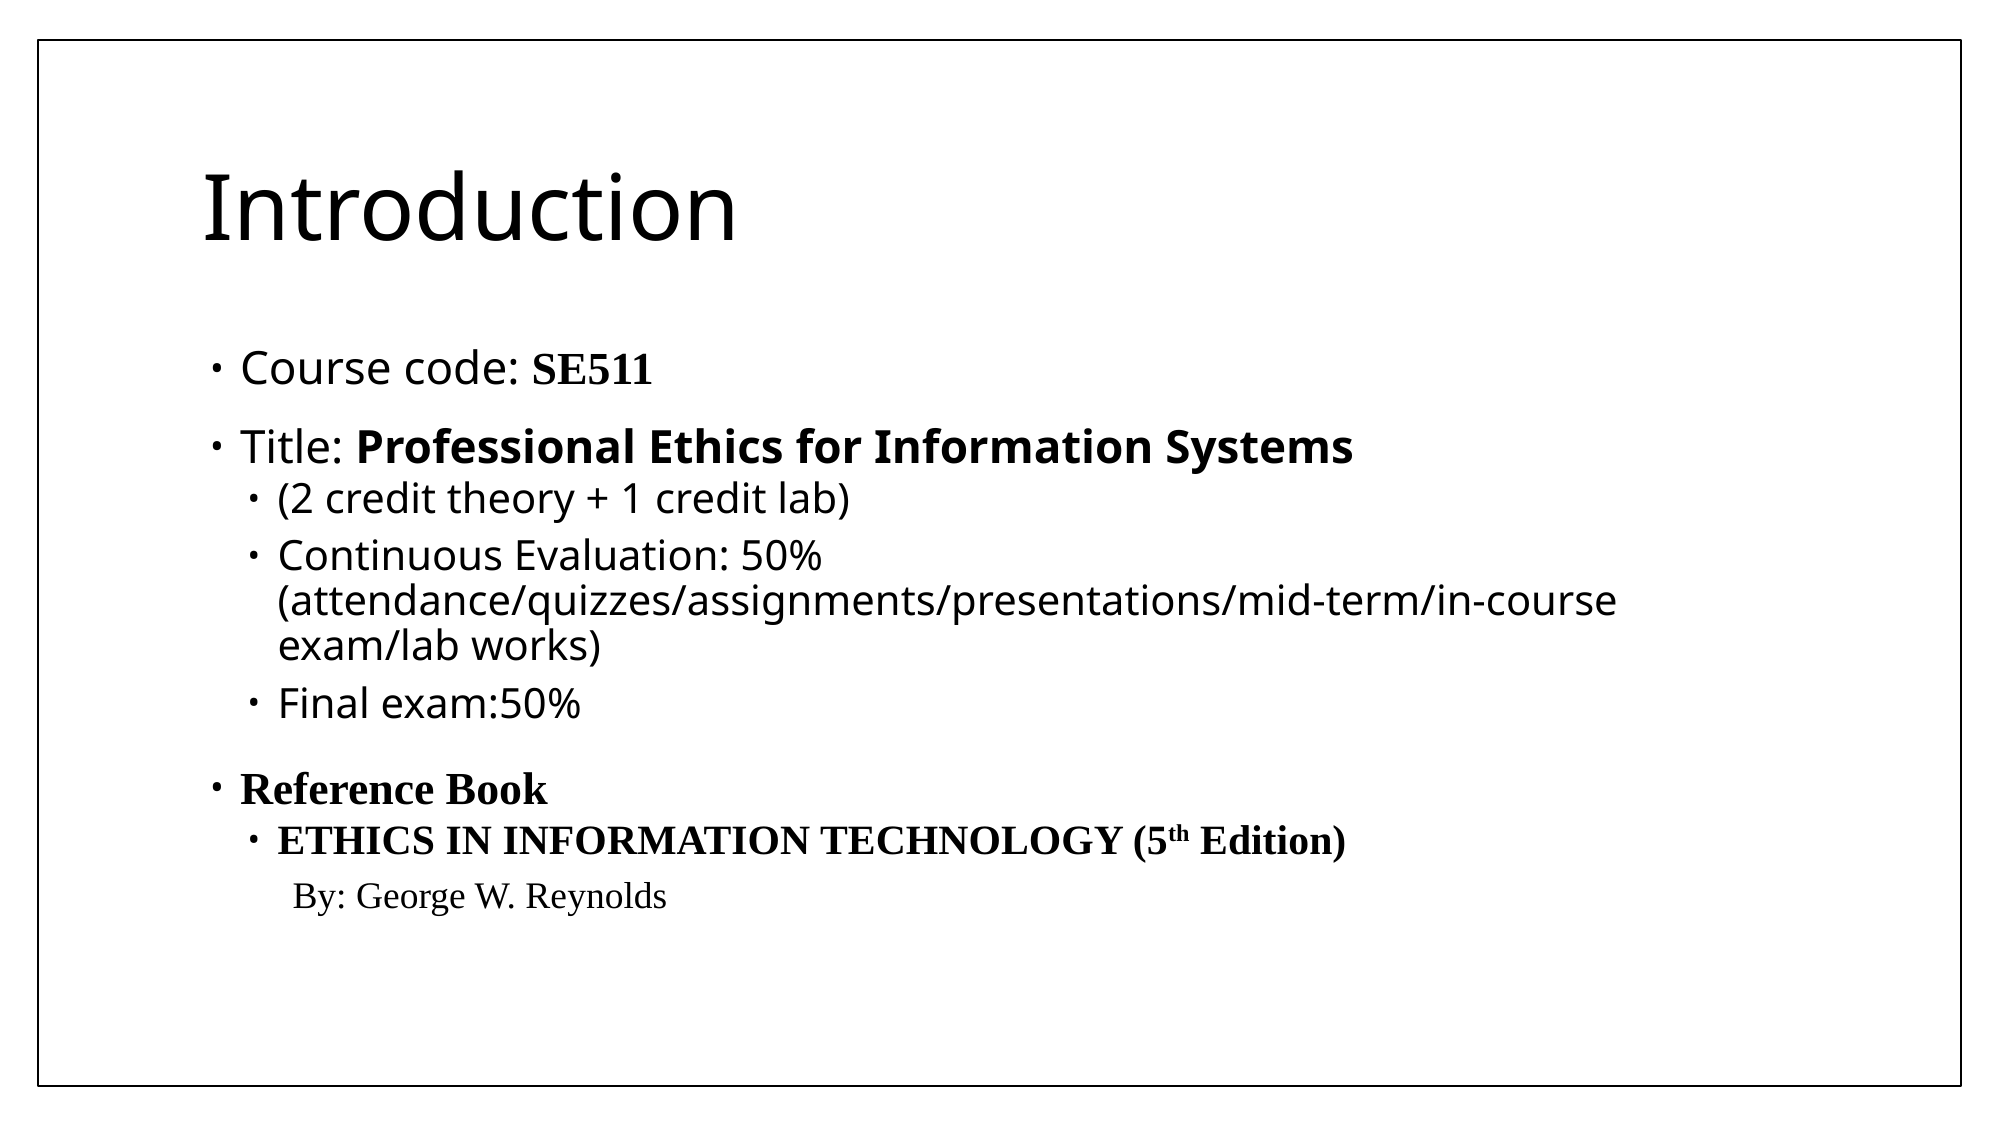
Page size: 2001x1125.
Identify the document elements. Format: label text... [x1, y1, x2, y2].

title Introduction [187, 99, 1808, 323]
list Course code: SE511 Title: Professional Ethics for Information Systems (2 credit theory + 1 credit lab) Continuous Evaluation: 50% (attendance/quizzes/assignments/presentations/mid-term/in-course exam/lab works) Final exam:50% Reference Book ETHICS IN INFORMATION TECHNOLOGY (5th Edition) By: George W. Reynolds [187, 337, 1808, 1000]
